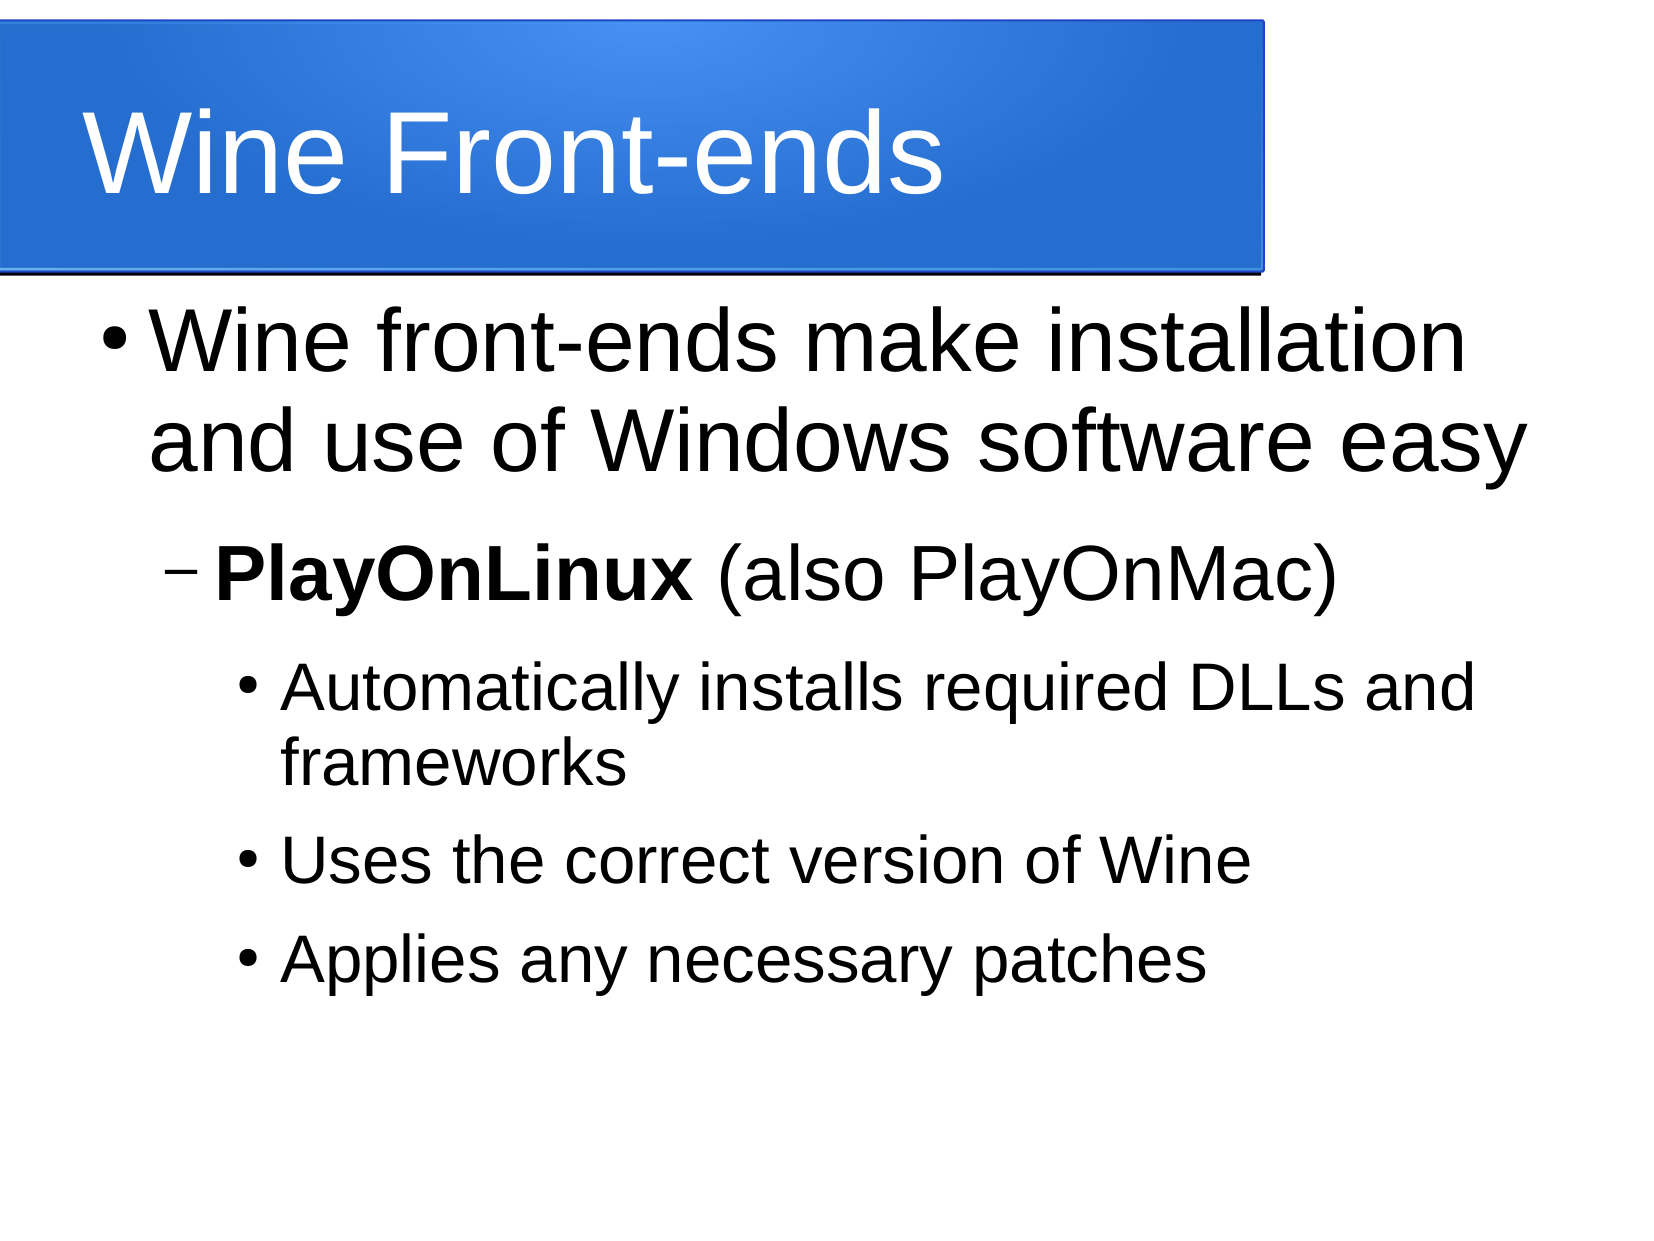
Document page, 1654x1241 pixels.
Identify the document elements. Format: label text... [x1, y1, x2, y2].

list Wine front-ends make installation and use of Windows software easy PlayOnLinux (also PlayOnMac) Automatically installs required DLLs and frameworks Uses the correct version of Wine Applies any necessary patches [82, 290, 1538, 1010]
title Wine Front-ends [82, 49, 1250, 257]
